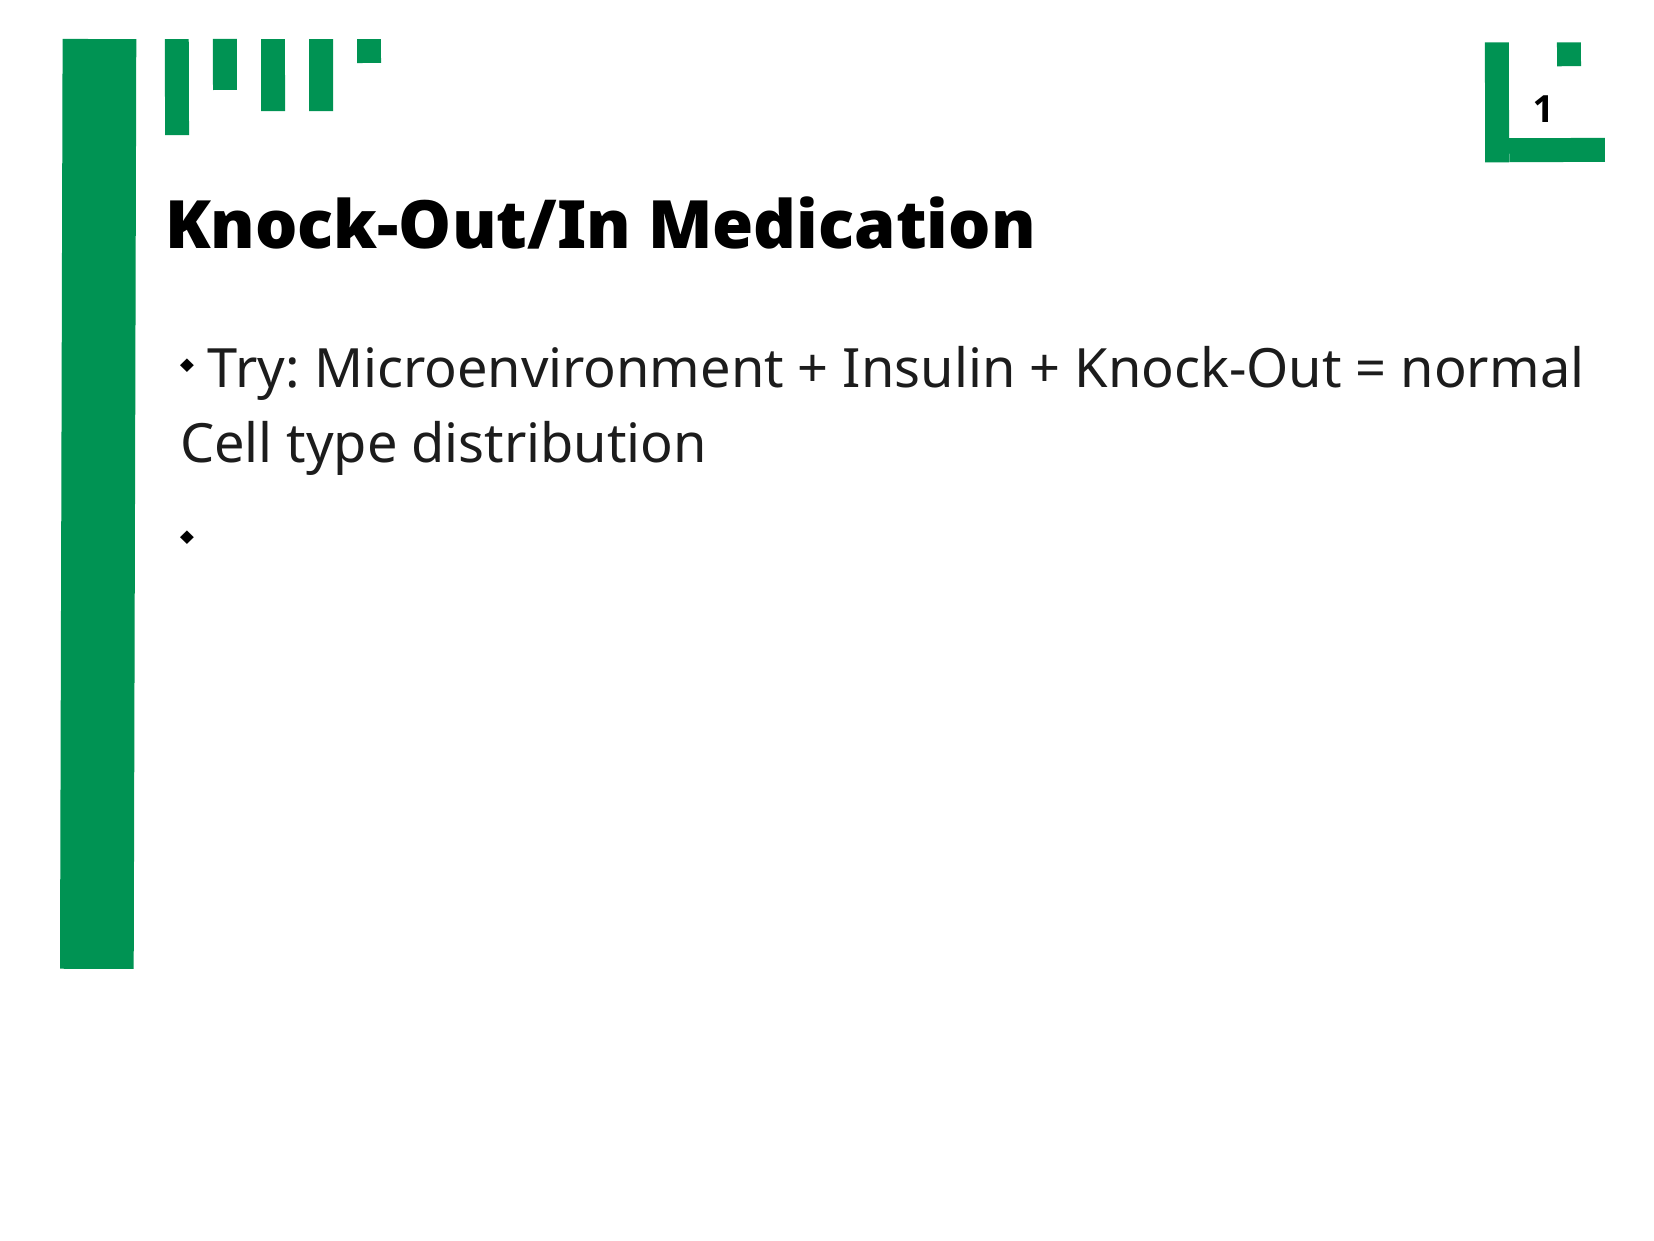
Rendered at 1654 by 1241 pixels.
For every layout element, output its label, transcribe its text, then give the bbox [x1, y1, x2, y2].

title Knock-Out/In Medication [165, 120, 1654, 268]
list Try: Microenvironment + Insulin + Knock-Out = normal Cell type distribution [180, 330, 1606, 1098]
